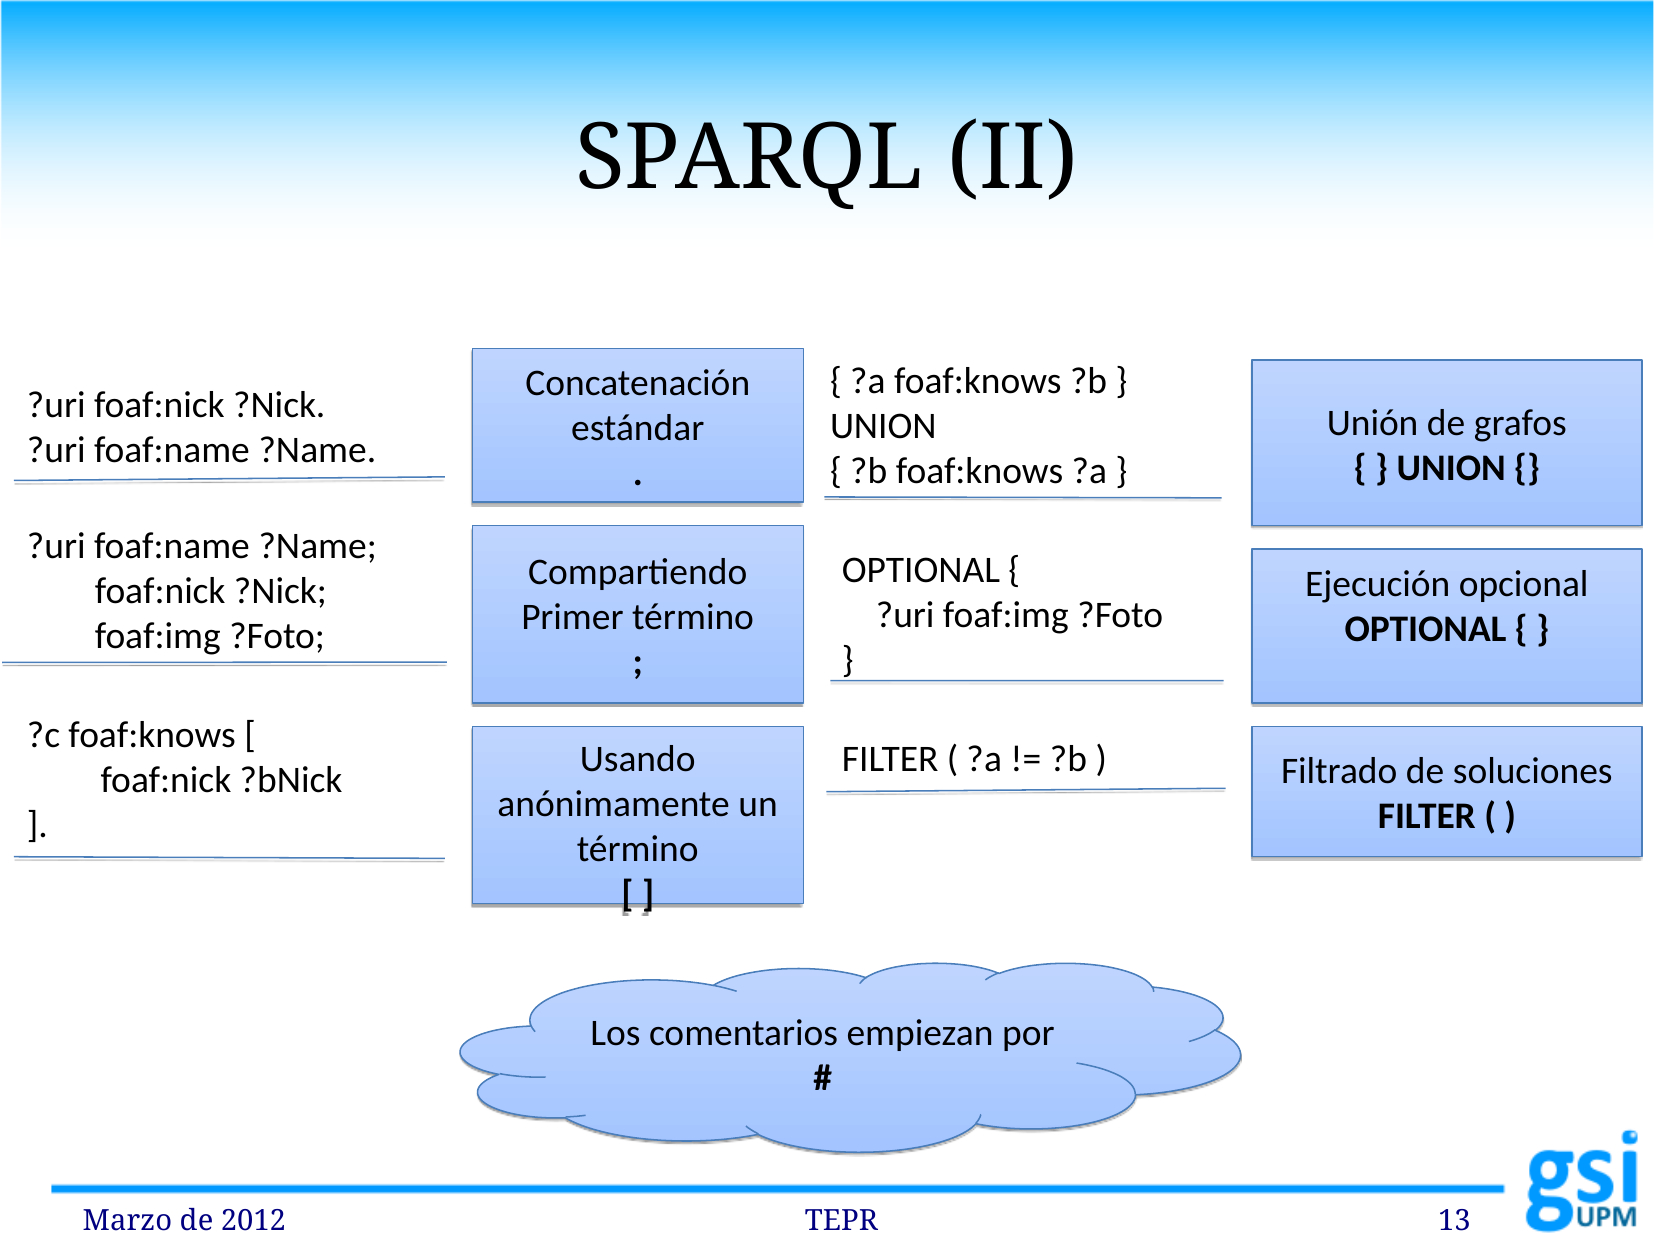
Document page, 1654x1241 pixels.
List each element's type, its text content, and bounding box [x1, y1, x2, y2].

text_box ?uri foaf:nick ?Nick. ?uri foaf:name ?Name. [11, 372, 485, 523]
text_box ?uri foaf:name ?Name; foaf:nick ?Nick; foaf:img ?Foto; [11, 513, 402, 702]
text_box OPTIONAL { ?uri foaf:img ?Foto } [826, 537, 1194, 726]
text_box Unión de grafos { } UNION {} [1252, 360, 1642, 526]
title SPARQL (II) [82, 49, 1571, 257]
text_box FILTER ( ?a != ?b ) [826, 726, 1205, 832]
text_box Compartiendo Primer término ; [472, 526, 803, 703]
text_box Usando anónimamente un término [ ] [472, 726, 803, 904]
text_box ?c foaf:knows [ foaf:nick ?bNick ]. [11, 702, 449, 898]
text_box Ejecución opcional OPTIONAL { } [1252, 549, 1642, 703]
text_box Concatenación estándar . [472, 348, 803, 502]
text_box Los comentarios empiezan por # [460, 963, 1241, 1153]
text_box { ?a foaf:knows ?b } UNION { ?b foaf:knows ?a } [815, 348, 1241, 544]
text_box Filtrado de soluciones FILTER ( ) [1252, 726, 1642, 856]
picture [0, 0, 1654, 1241]
